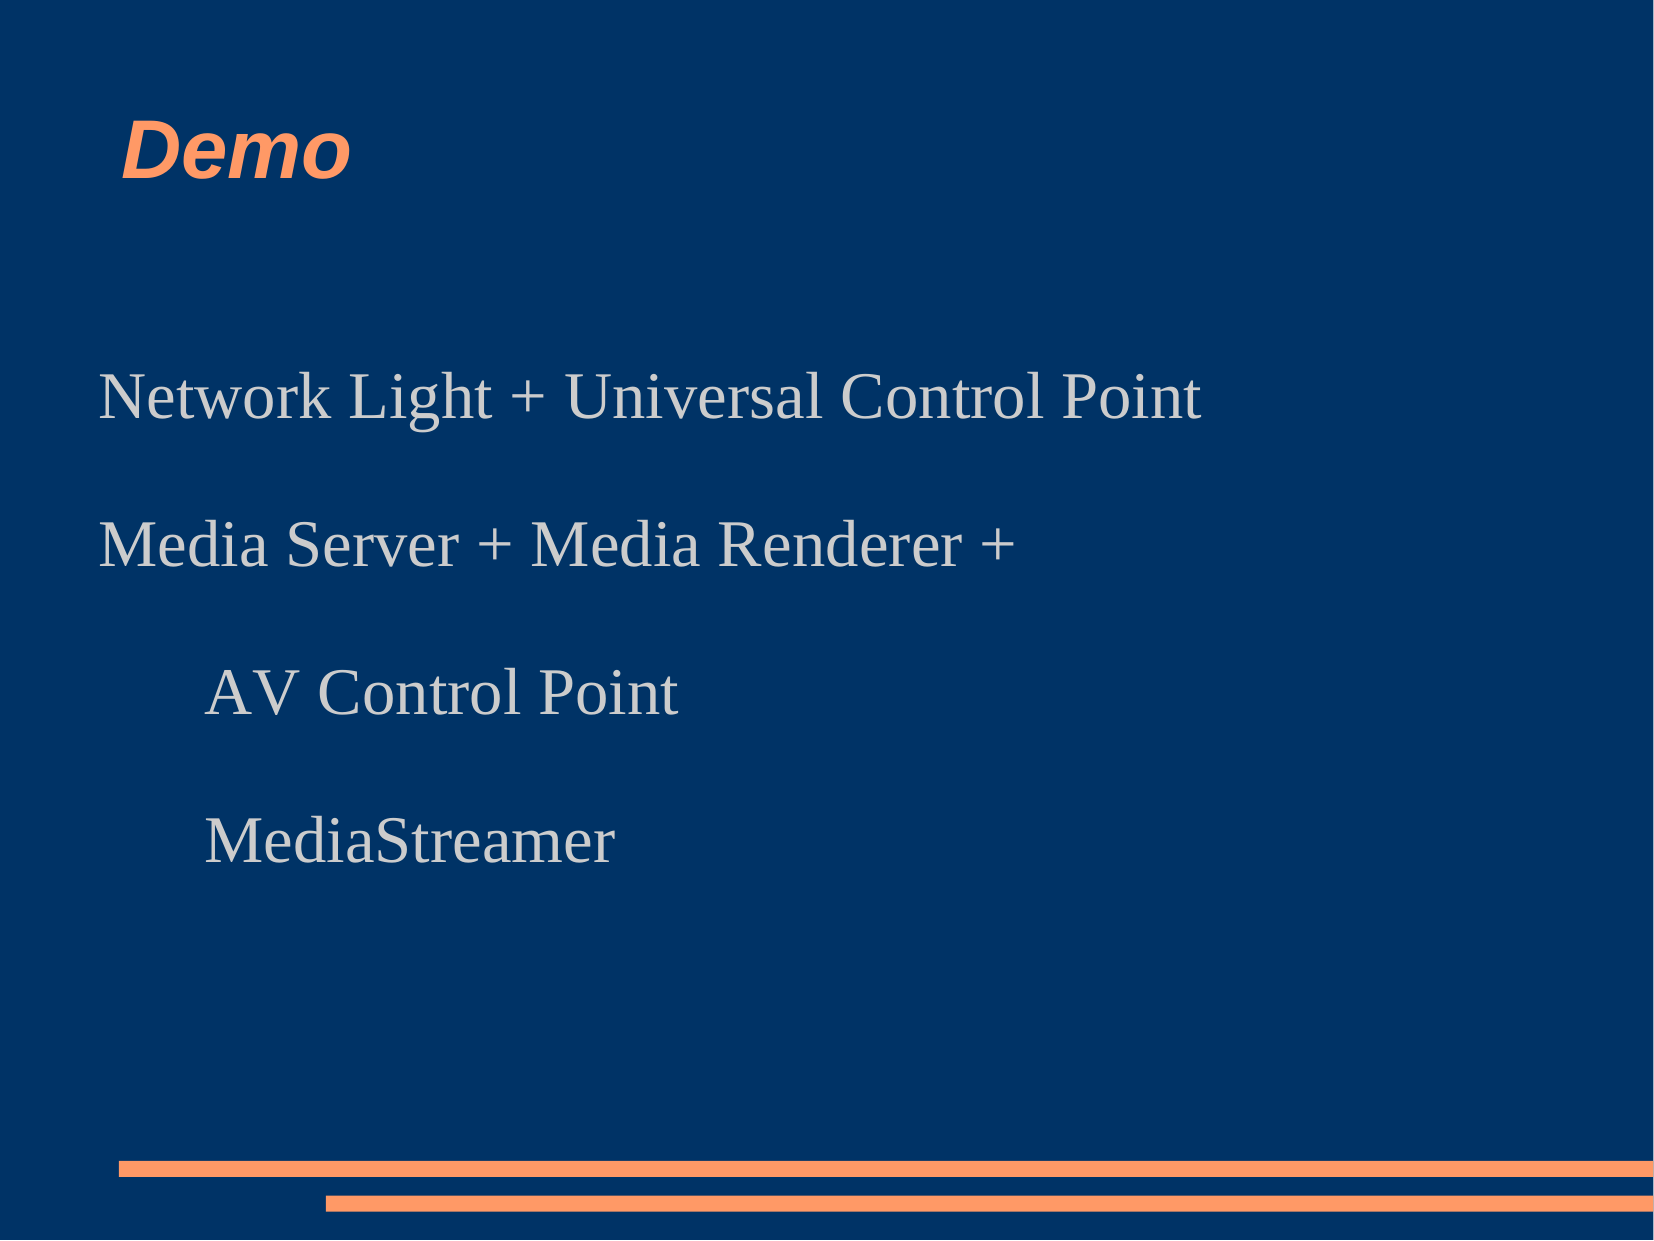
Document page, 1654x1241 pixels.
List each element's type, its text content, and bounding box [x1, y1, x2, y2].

subtitle Network Light + Universal Control Point Media Server + Media Renderer + AV Control Point MediaStreamer [98, 300, 1538, 863]
title Demo [121, 53, 1534, 247]
